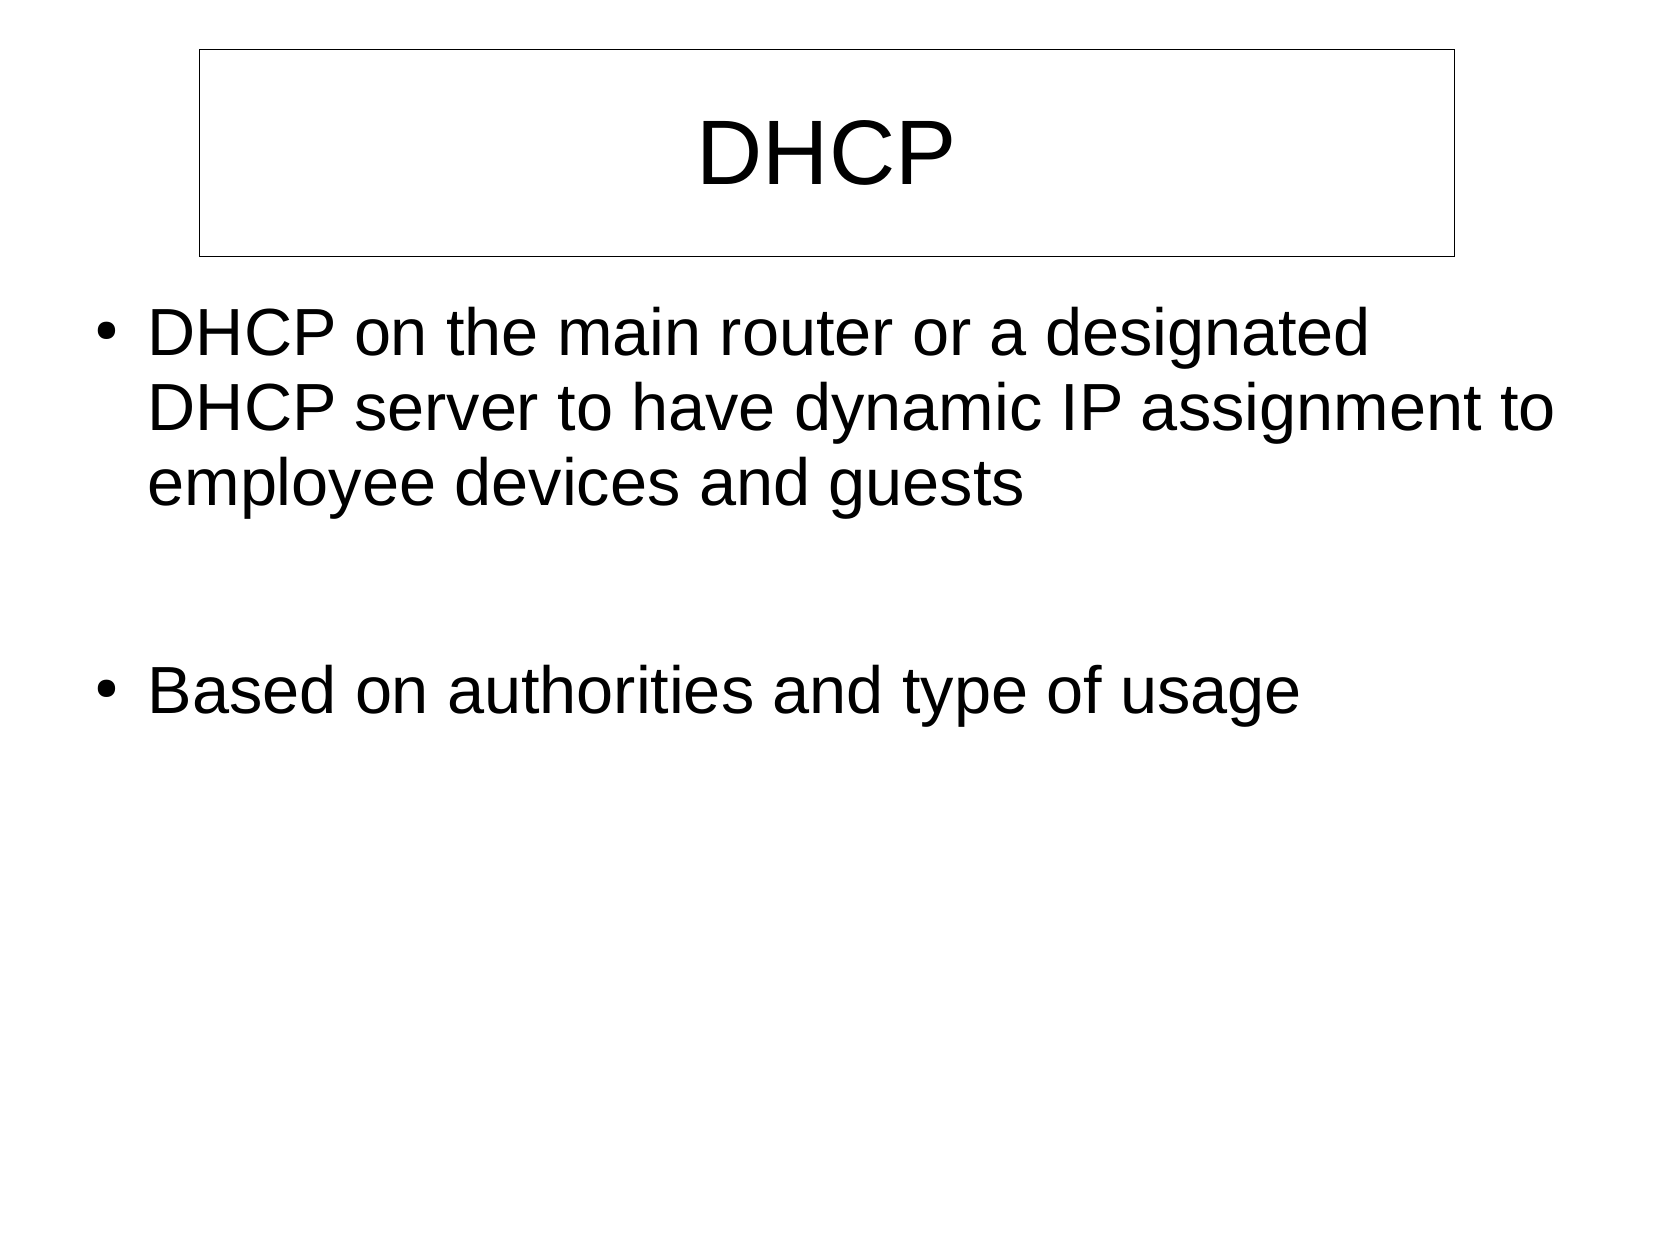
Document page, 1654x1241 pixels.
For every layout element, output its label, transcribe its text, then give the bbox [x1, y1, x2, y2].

title DHCP [199, 49, 1455, 257]
list DHCP on the main router or a designated DHCP server to have dynamic IP assignment to employee devices and guests Based on authorities and type of usage [76, 295, 1565, 1015]
